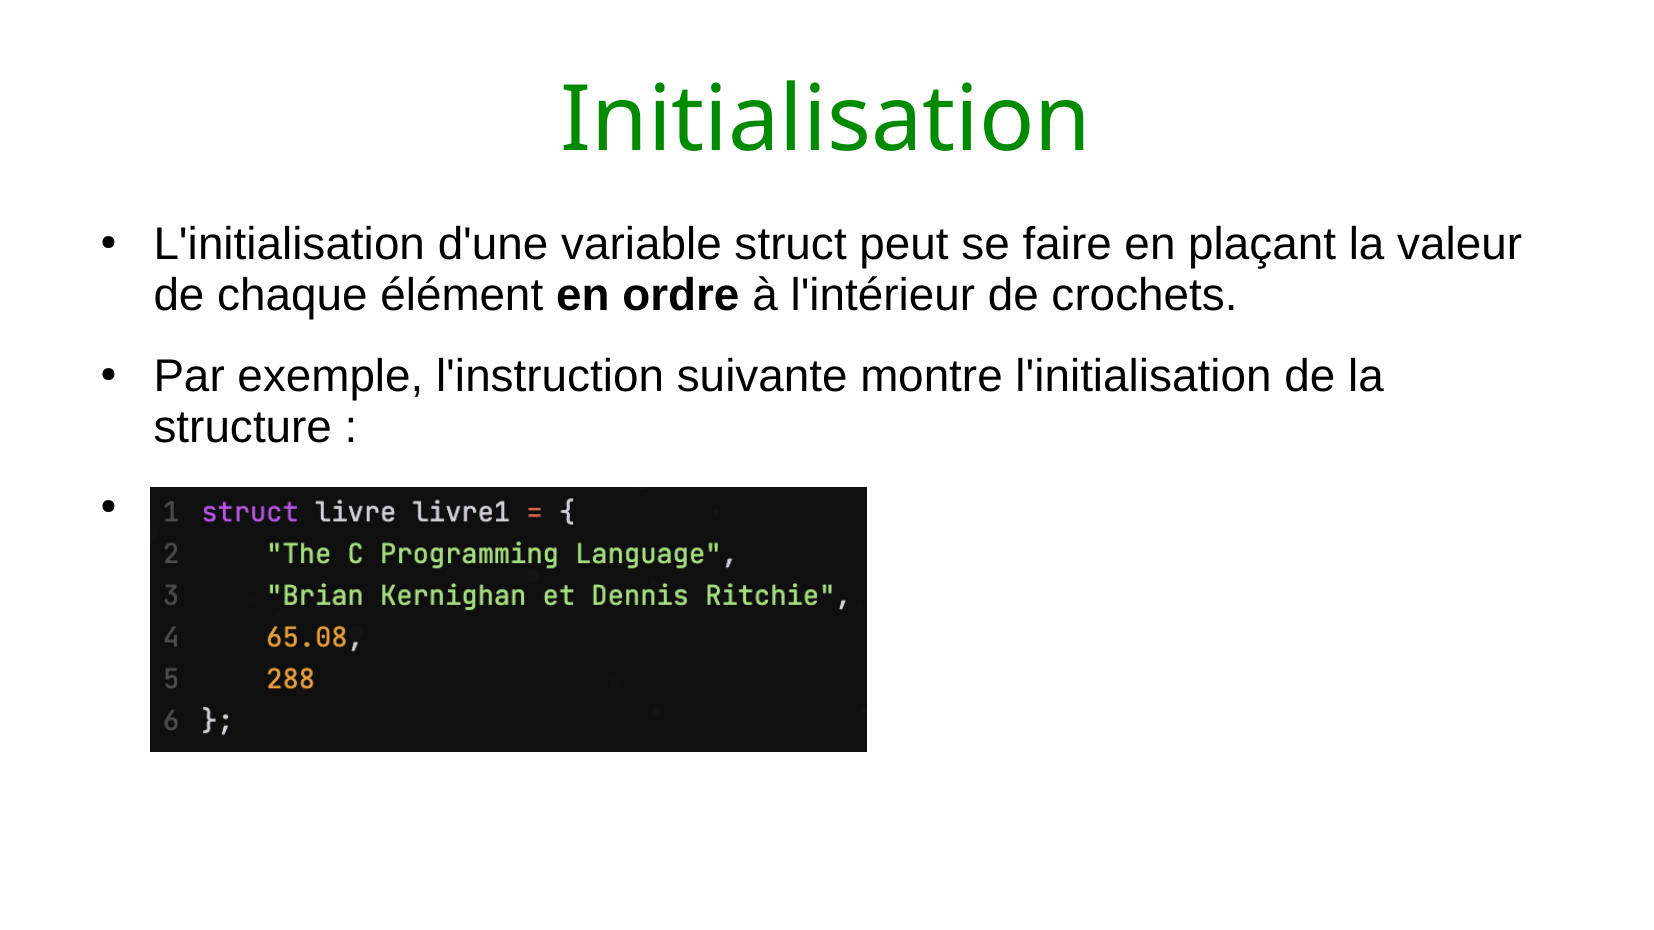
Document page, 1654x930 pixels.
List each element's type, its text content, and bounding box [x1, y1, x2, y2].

title Initialisation [82, 37, 1571, 193]
list L'initialisation d'une variable struct peut se faire en plaçant la valeur de chaque élément en ordre à l'intérieur de crochets. Par exemple, l'instruction suivante montre l'initialisation de la structure : [82, 217, 1571, 757]
picture [150, 487, 867, 753]
